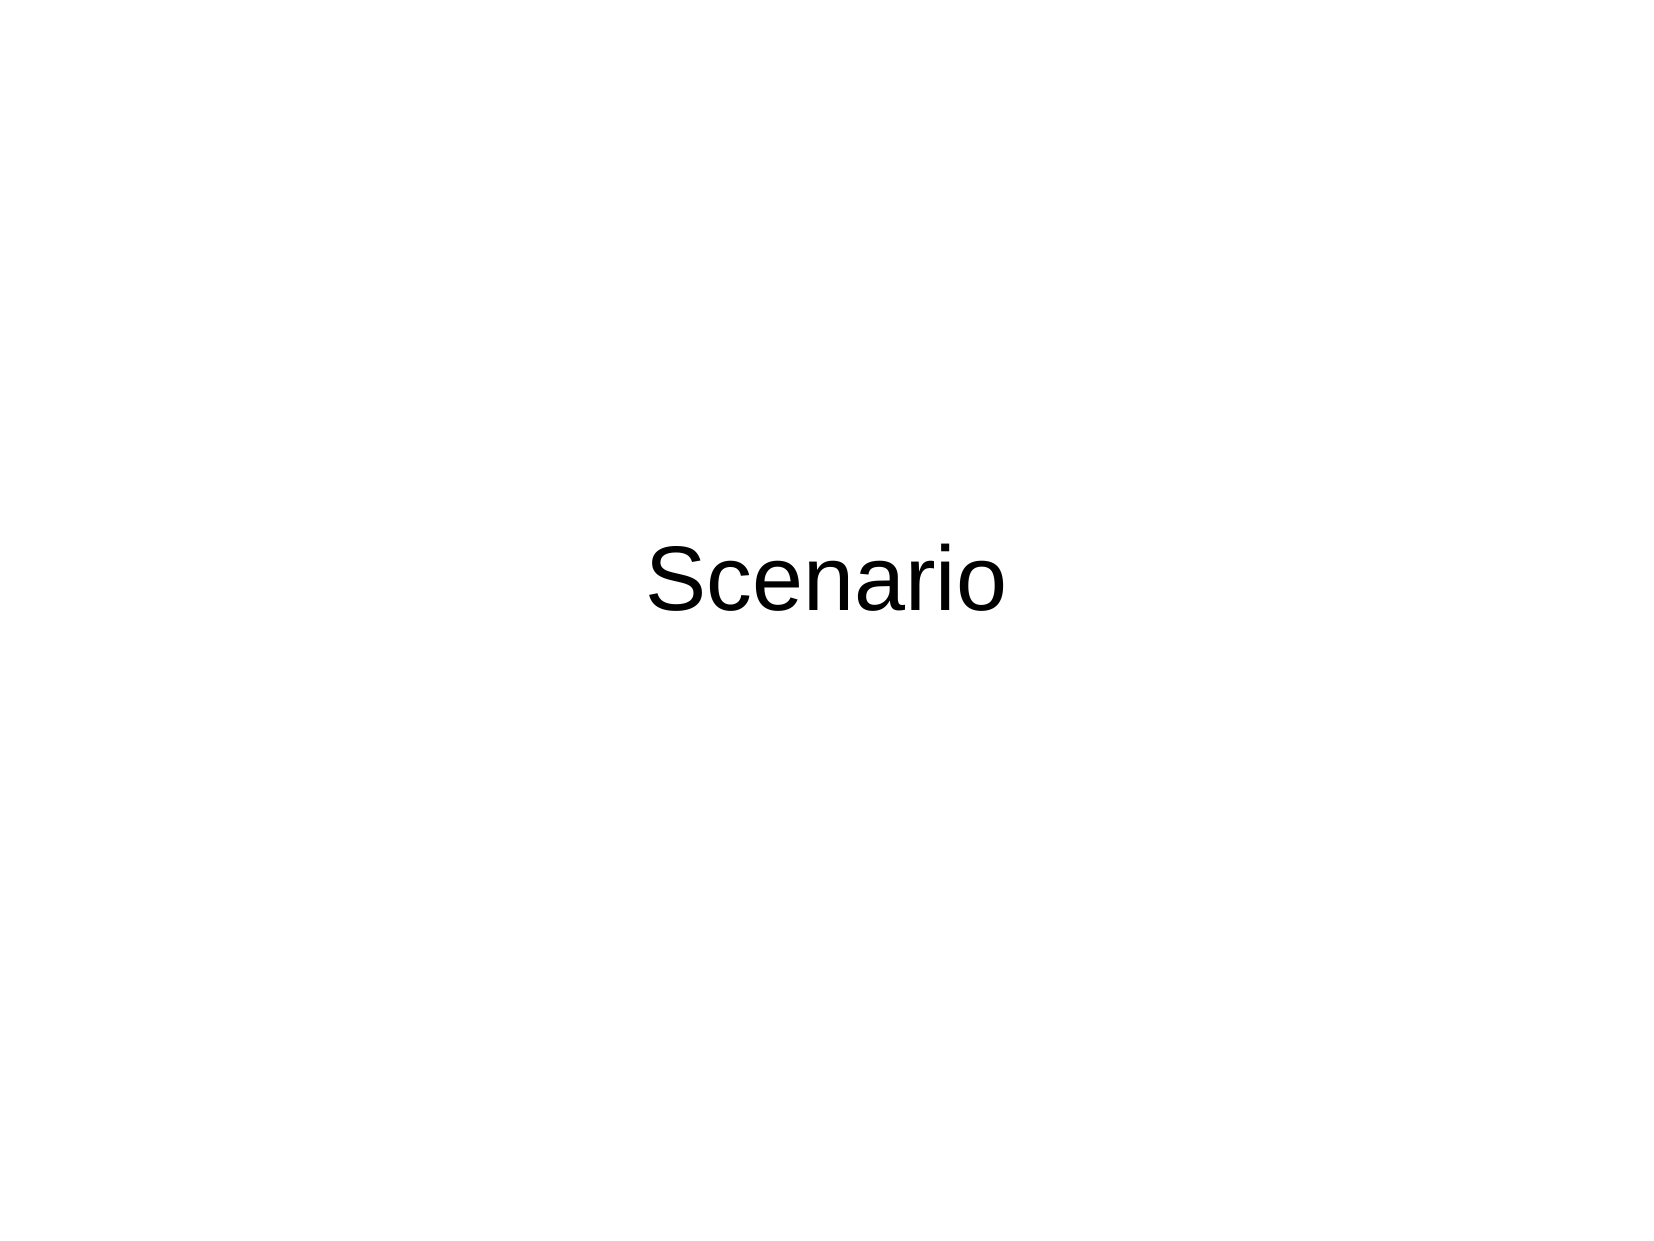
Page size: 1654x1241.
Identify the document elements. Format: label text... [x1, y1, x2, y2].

subtitle Scenario [82, 49, 1571, 1109]
